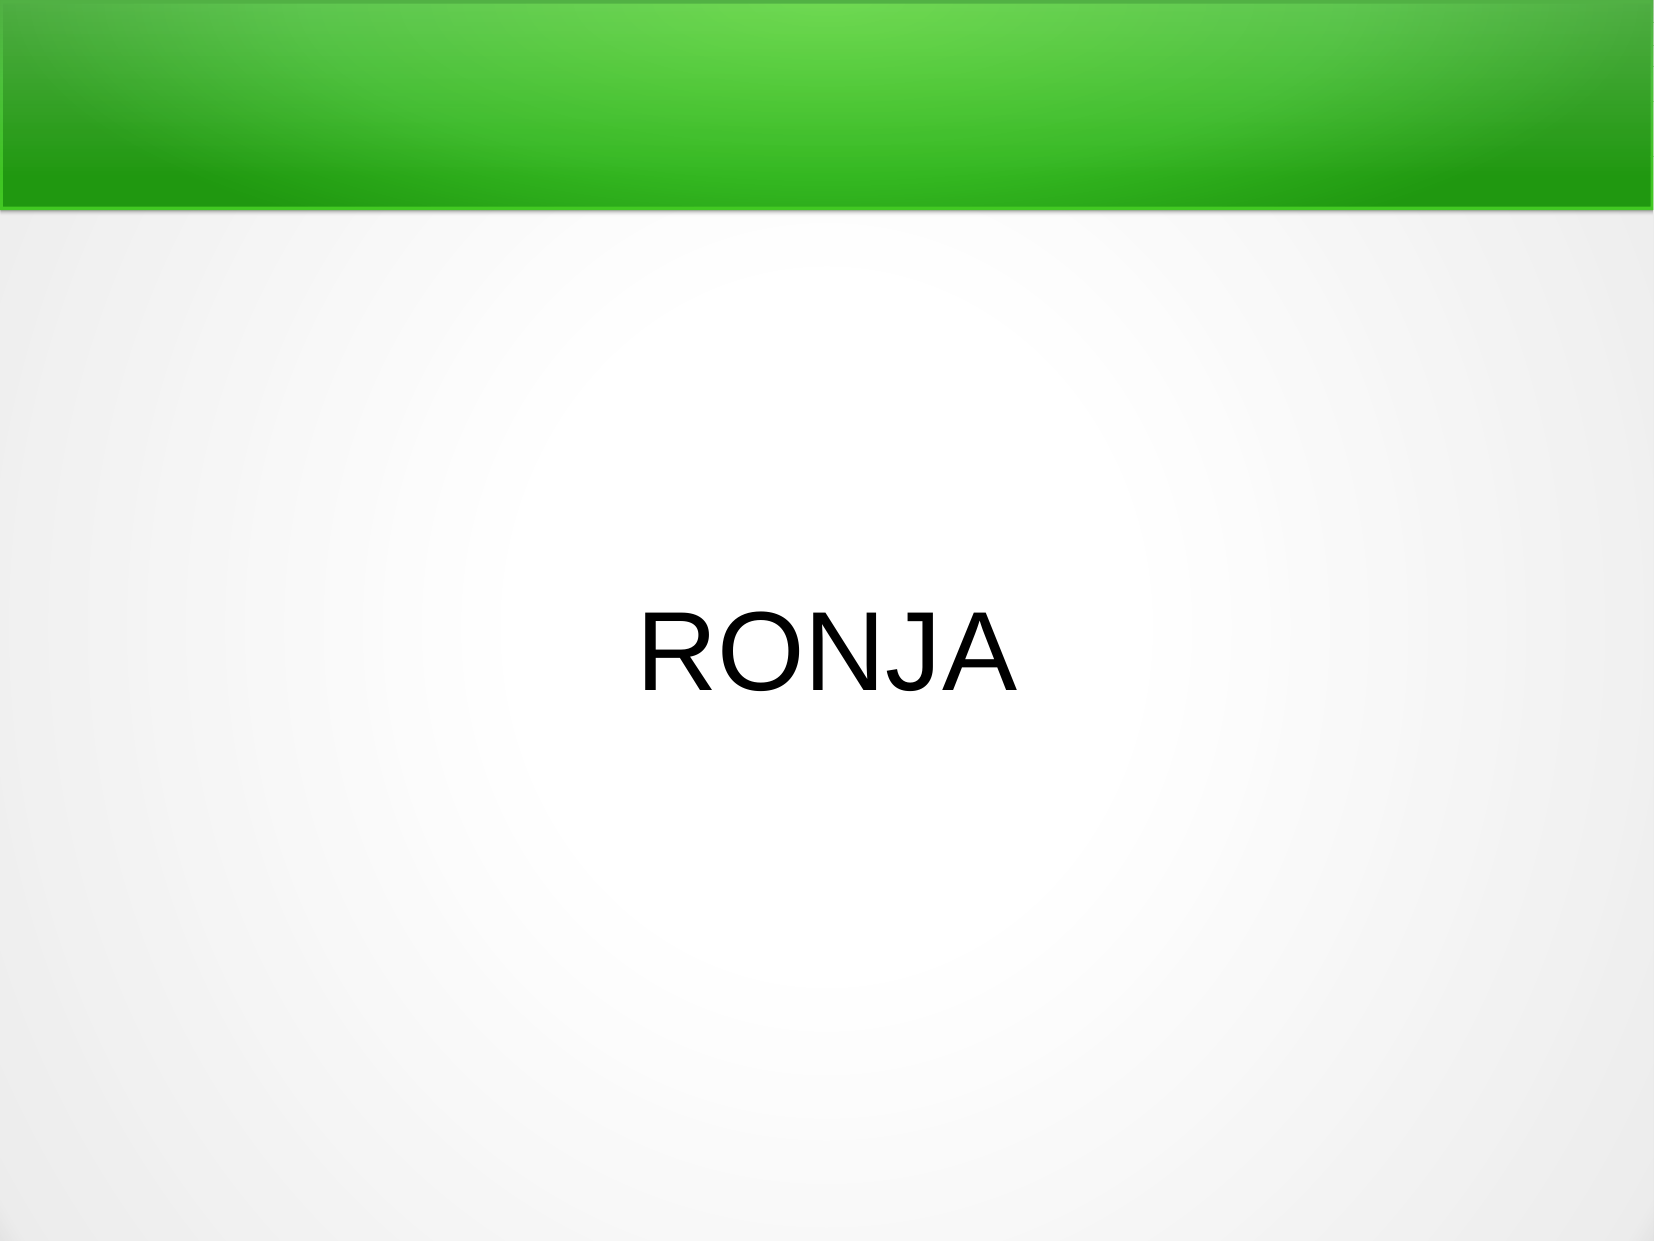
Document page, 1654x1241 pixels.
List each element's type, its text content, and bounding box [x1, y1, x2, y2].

subtitle RONJA [82, 323, 1571, 981]
